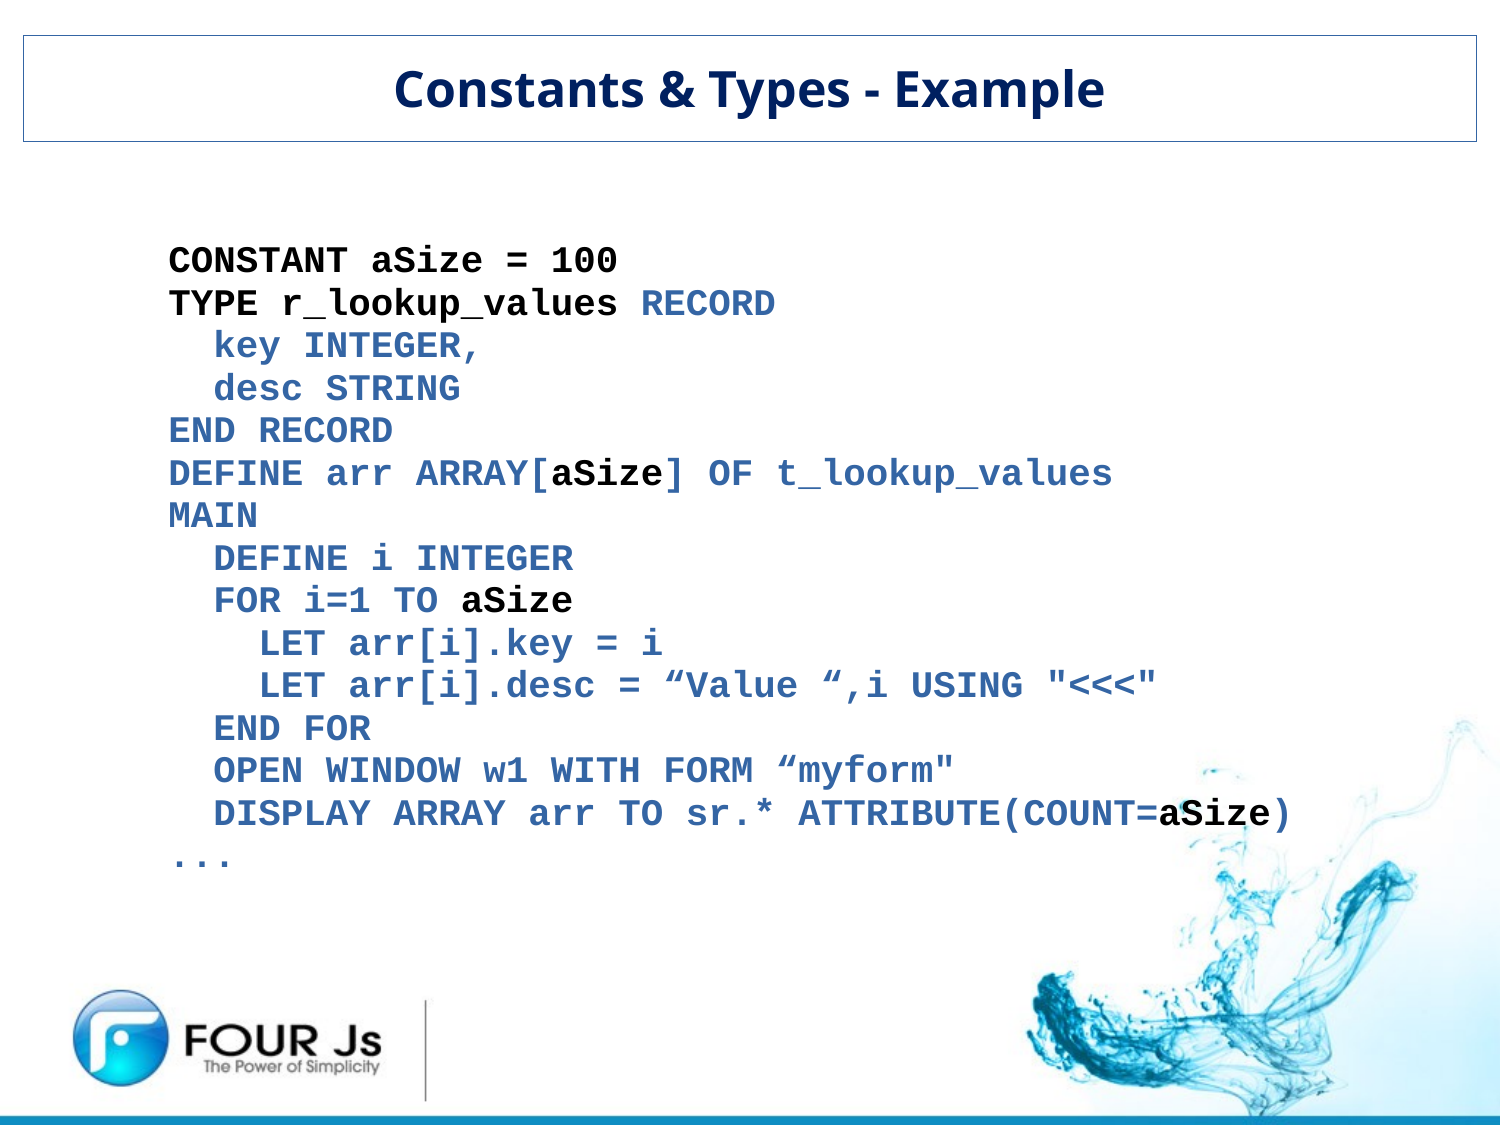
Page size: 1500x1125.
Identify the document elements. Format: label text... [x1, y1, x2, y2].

picture [0, 0, 1500, 1122]
text_box CONSTANT aSize = 100 TYPE r_lookup_values RECORD key INTEGER, desc STRING END RECORD DEFINE arr ARRAY[aSize] OF t_lookup_values MAIN DEFINE i INTEGER FOR i=1 TO aSize LET arr[i].key = i LET arr[i].desc = “Value “,i USING "<<<" END FOR OPEN WINDOW w1 WITH FORM “myform" DISPLAY ARRAY arr TO sr.* ATTRIBUTE(COUNT=aSize) ... [153, 234, 1371, 1081]
title Constants & Types - Example [23, 35, 1477, 142]
